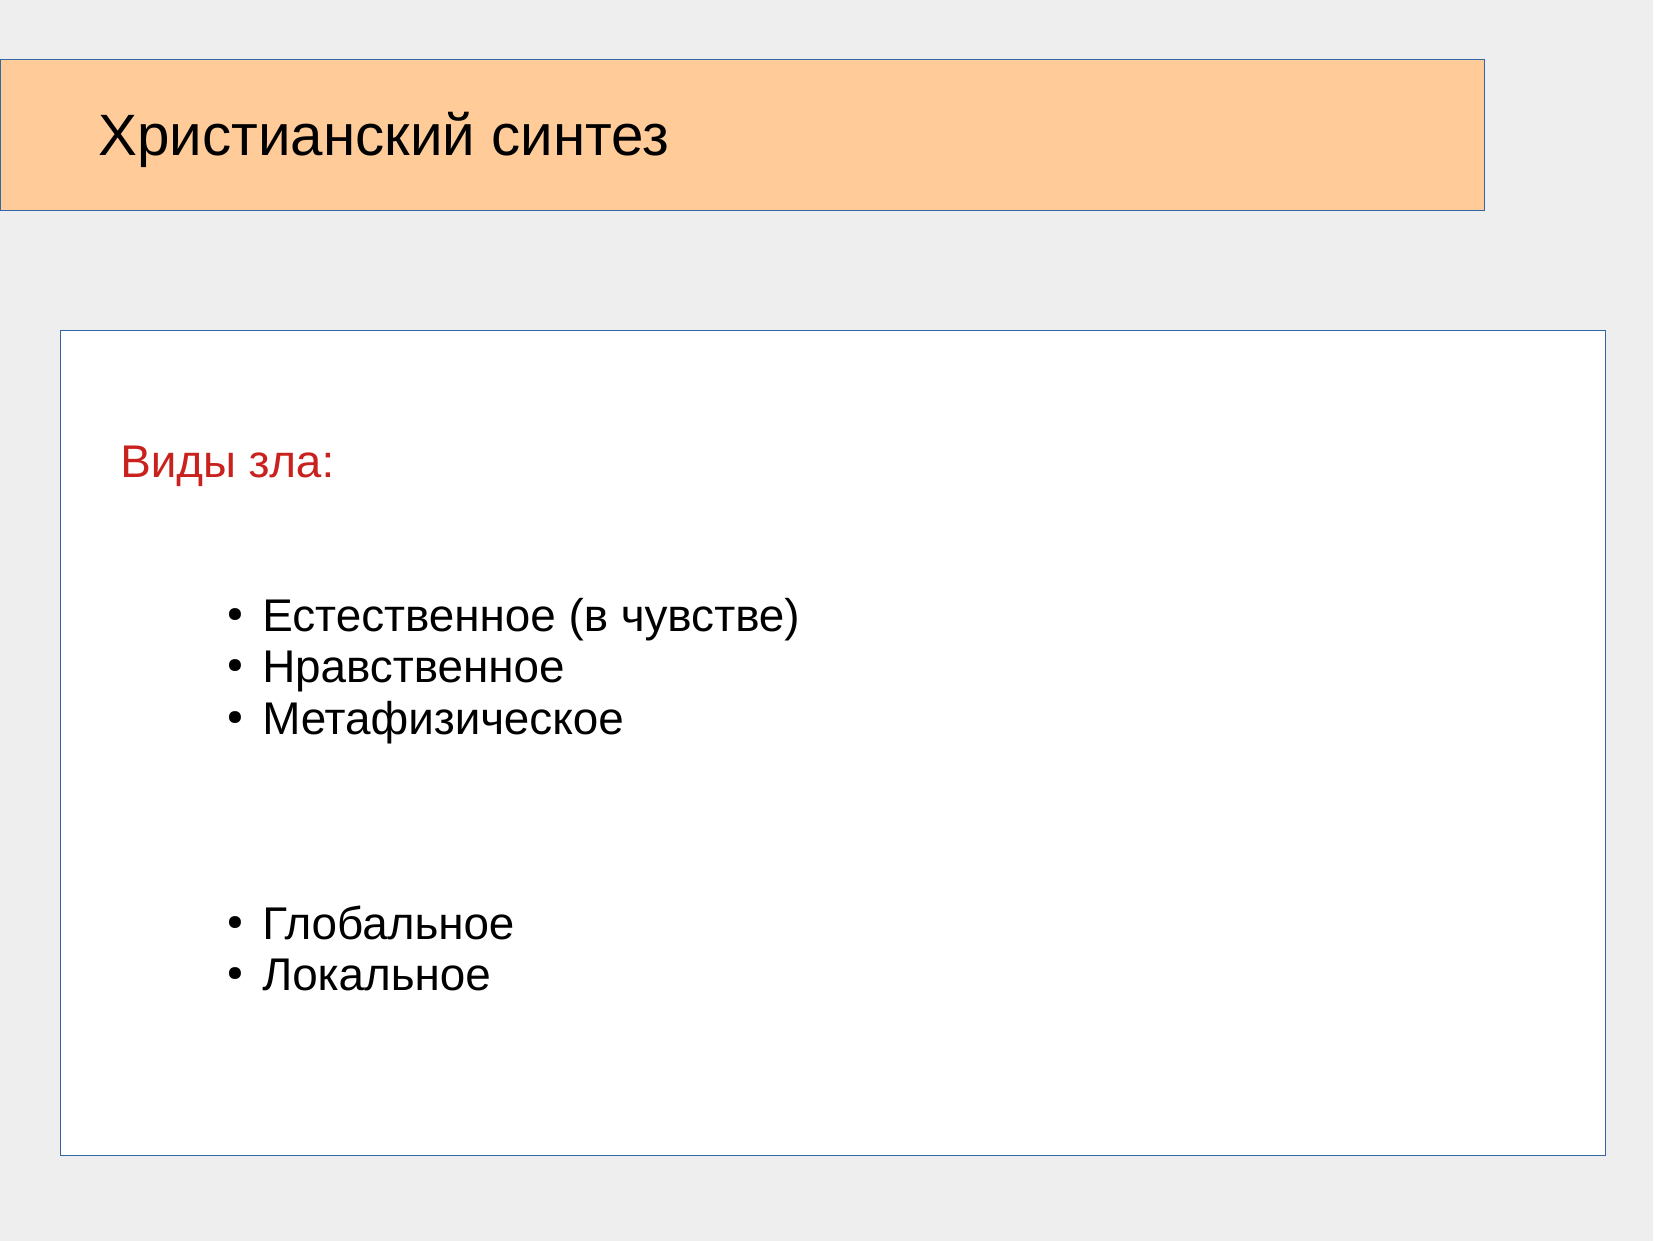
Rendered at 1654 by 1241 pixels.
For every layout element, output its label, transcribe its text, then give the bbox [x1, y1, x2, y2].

text_box Христианский синтез [0, 59, 1485, 211]
subtitle Виды зла: Естественное (в чувстве) Нравственное Метафизическое Глобальное Локальное [120, 385, 1501, 1080]
text_box [60, 330, 1606, 1156]
